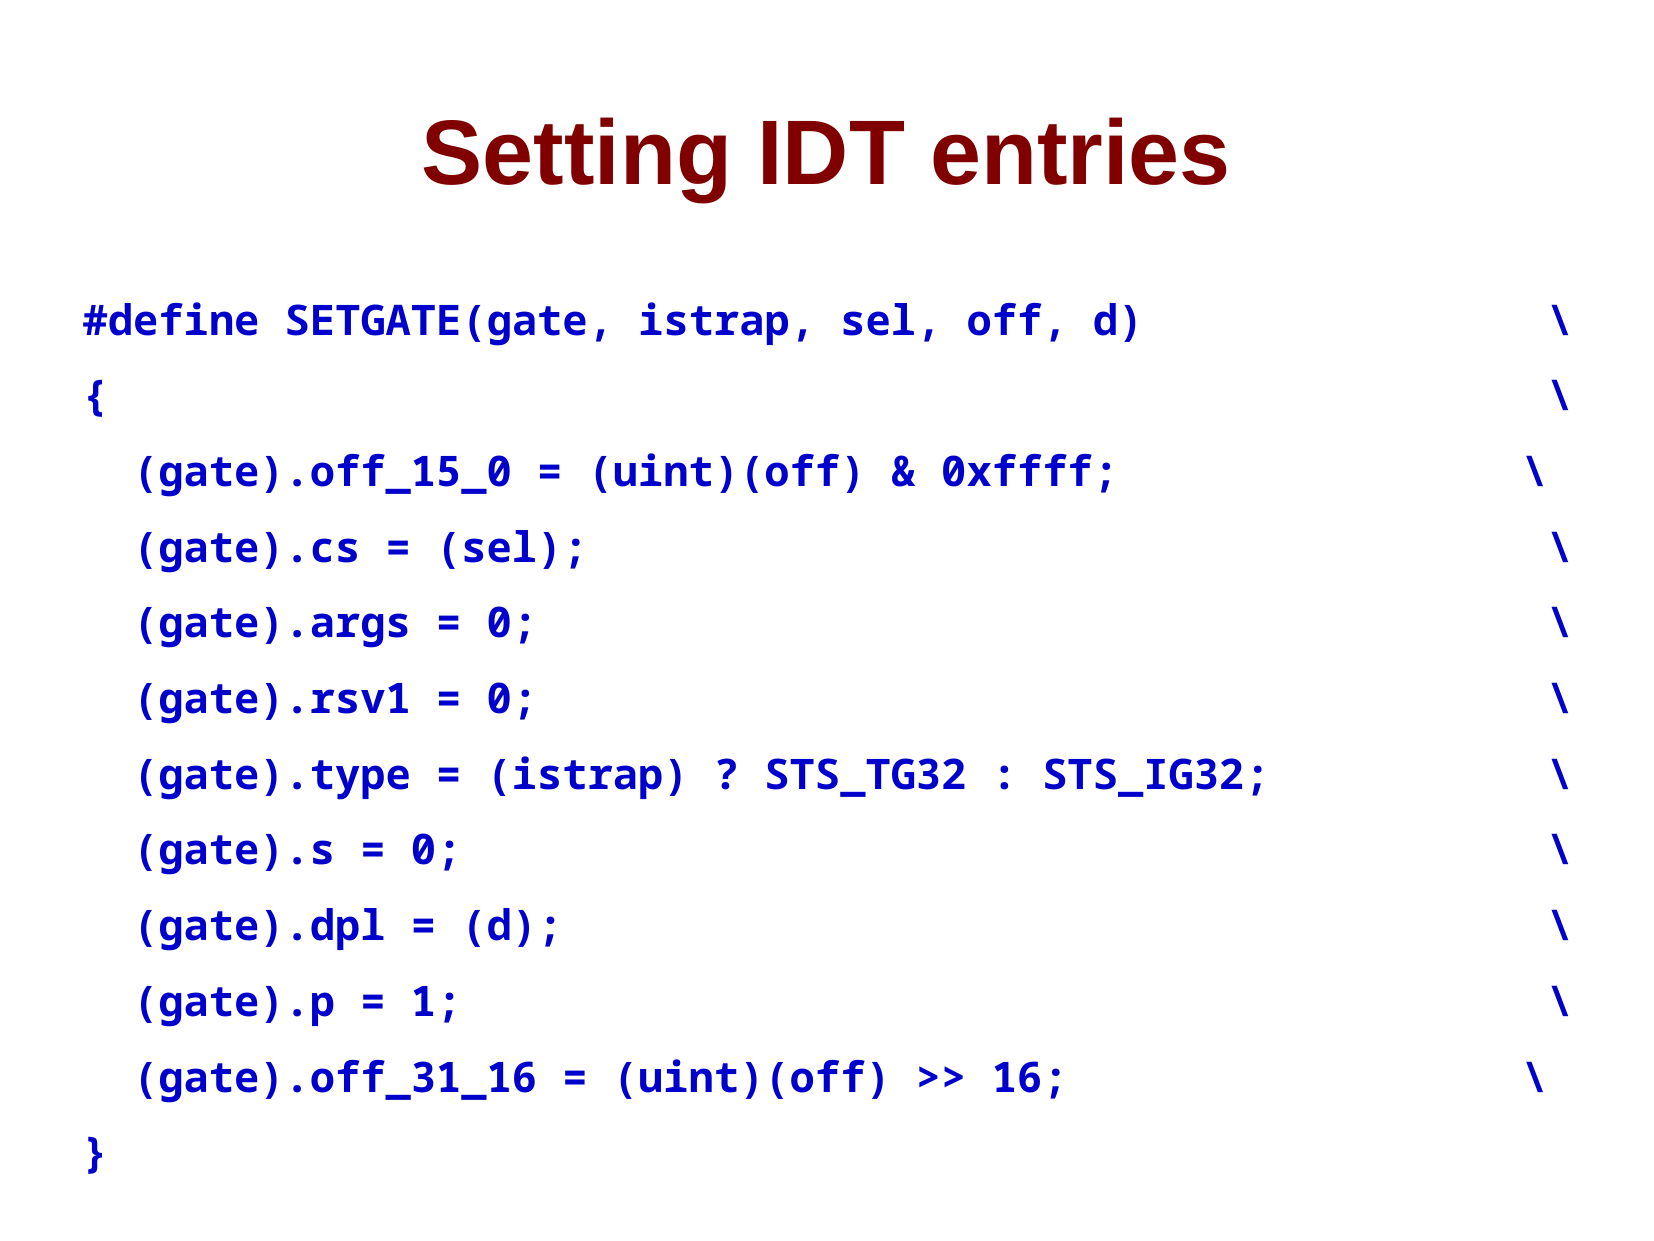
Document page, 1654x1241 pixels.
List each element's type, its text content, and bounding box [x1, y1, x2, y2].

title Setting IDT entries [82, 49, 1571, 257]
list #define SETGATE(gate, istrap, sel, off, d) \ { \ (gate).off_15_0 = (uint)(off) & 0xffff; \ (gate).cs = (sel); \ (gate).args = 0; \ (gate).rsv1 = 0; \ (gate).type = (istrap) ? STS_TG32 : STS_IG32; \ (gate).s = 0; \ (gate).dpl = (d); \ (gate).p = 1; \ (gate).off_31_16 = (uint)(off) >> 16; \ } [82, 290, 1583, 1213]
